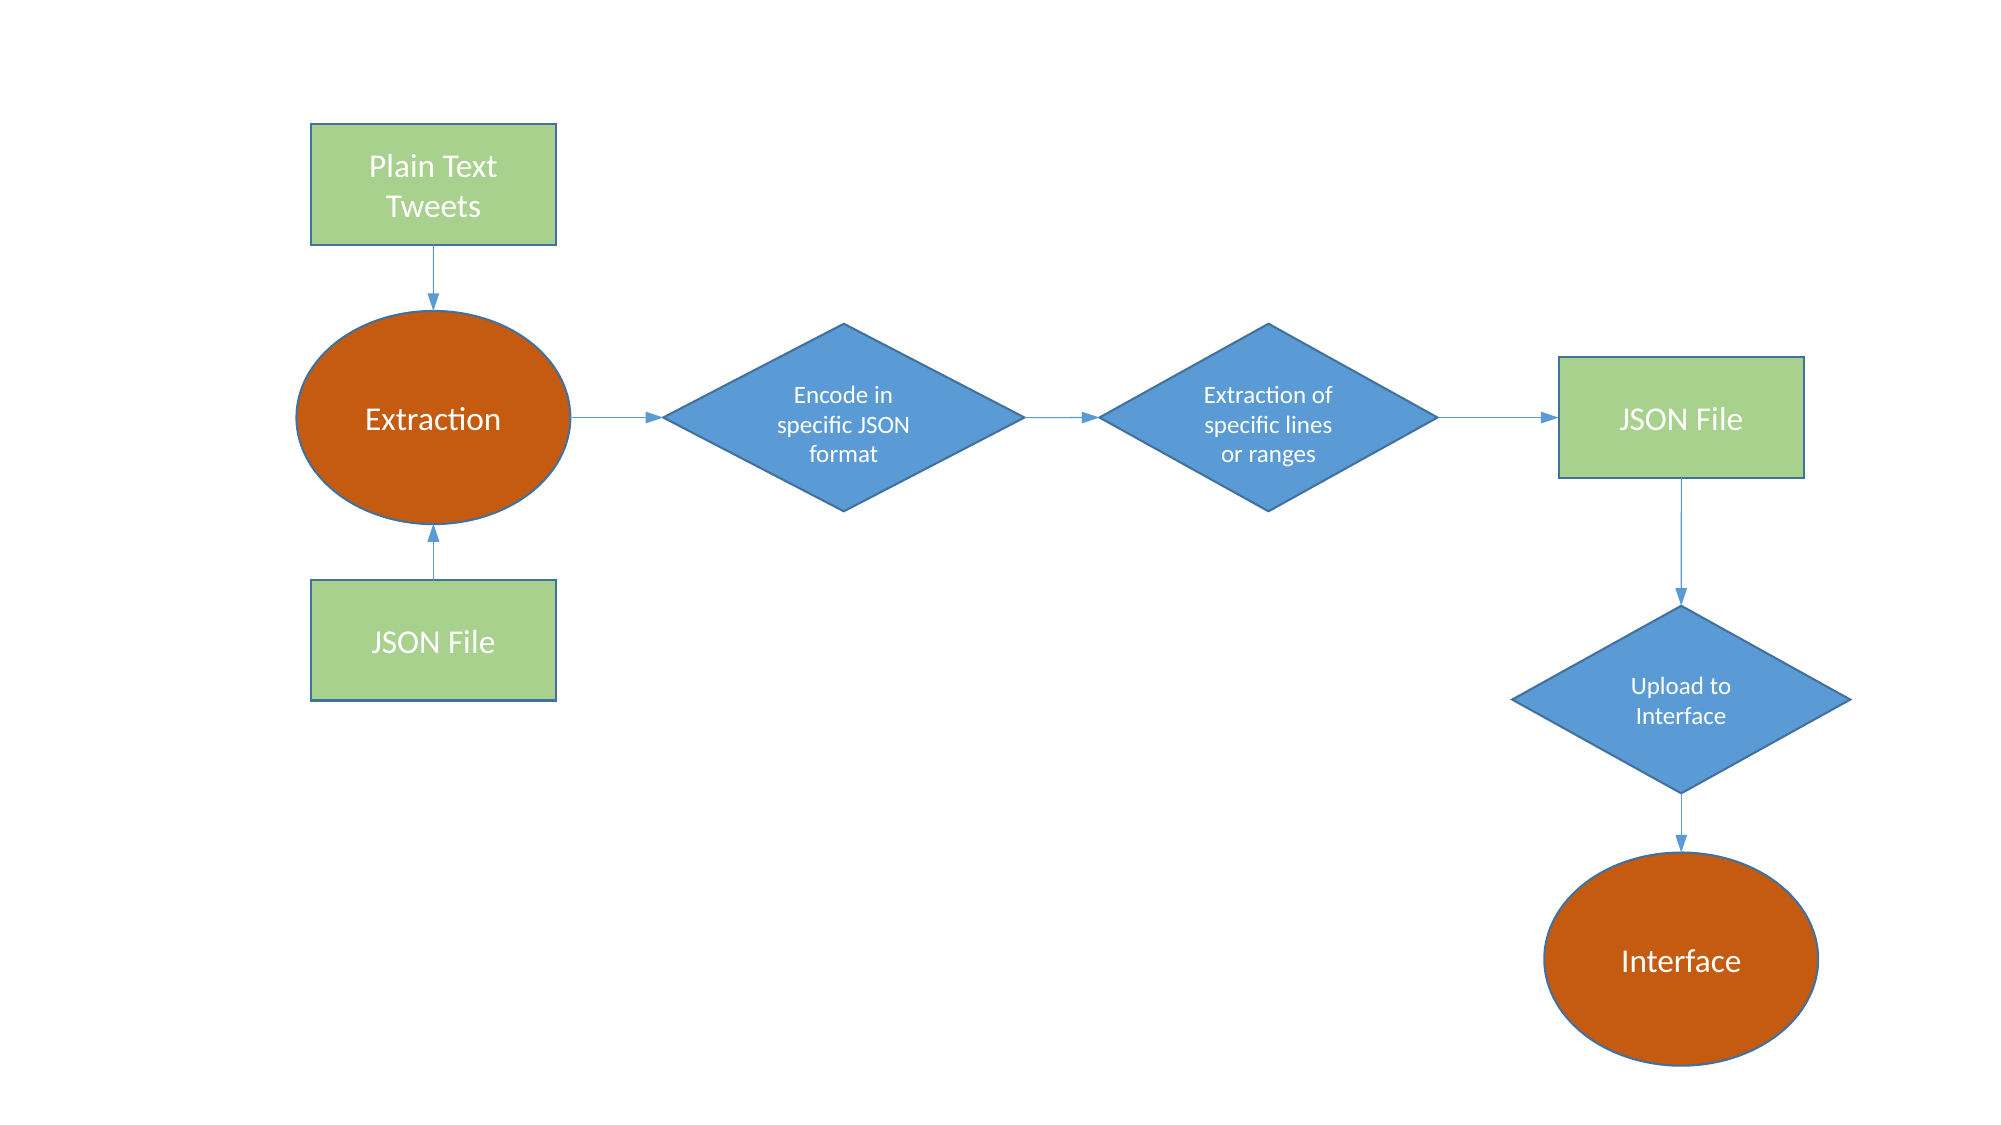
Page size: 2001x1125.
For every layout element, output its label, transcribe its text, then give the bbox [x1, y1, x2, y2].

text_box Encode in specific JSON format [664, 323, 1024, 512]
text_box Extraction of specific lines or ranges [1100, 323, 1437, 512]
text_box Interface [1544, 852, 1819, 1066]
text_box JSON File [1559, 357, 1804, 478]
text_box Upload to Interface [1512, 606, 1851, 794]
text_box Extraction [296, 310, 571, 525]
text_box JSON File [311, 580, 556, 701]
text_box Plain Text Tweets [311, 124, 556, 245]
